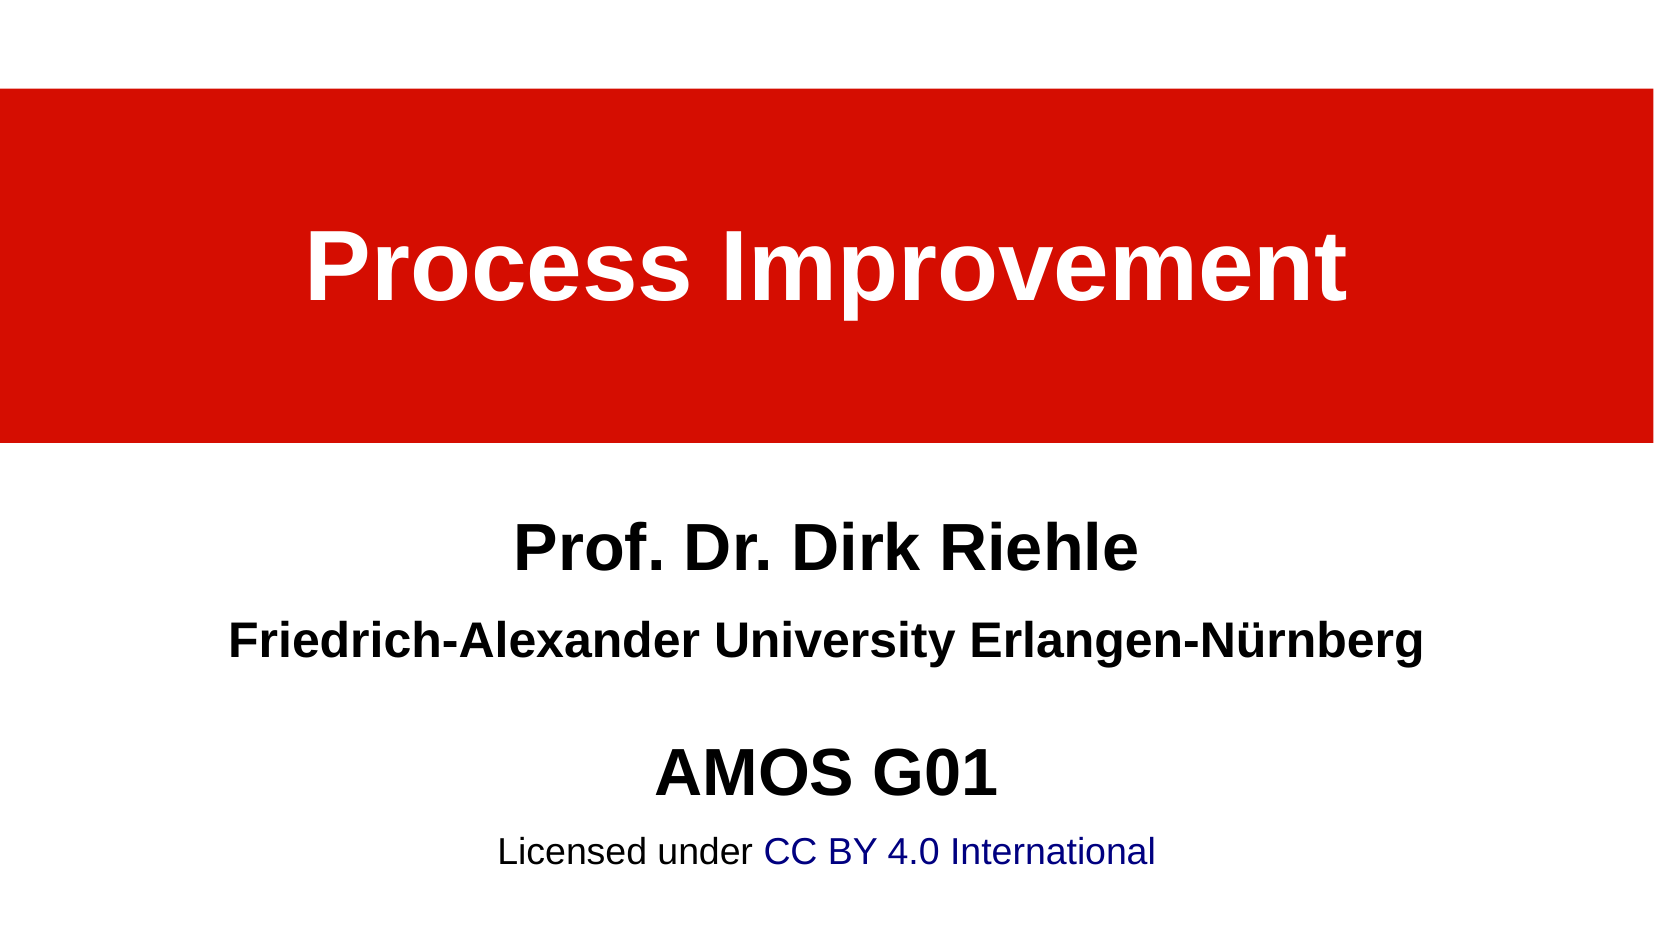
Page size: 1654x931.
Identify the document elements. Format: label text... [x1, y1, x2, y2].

title Process Improvement [0, 88, 1654, 443]
subtitle Prof. Dr. Dirk Riehle Friedrich-Alexander University Erlangen-Nürnberg AMOS G01 Licensed under CC BY 4.0 International [29, 472, 1625, 886]
